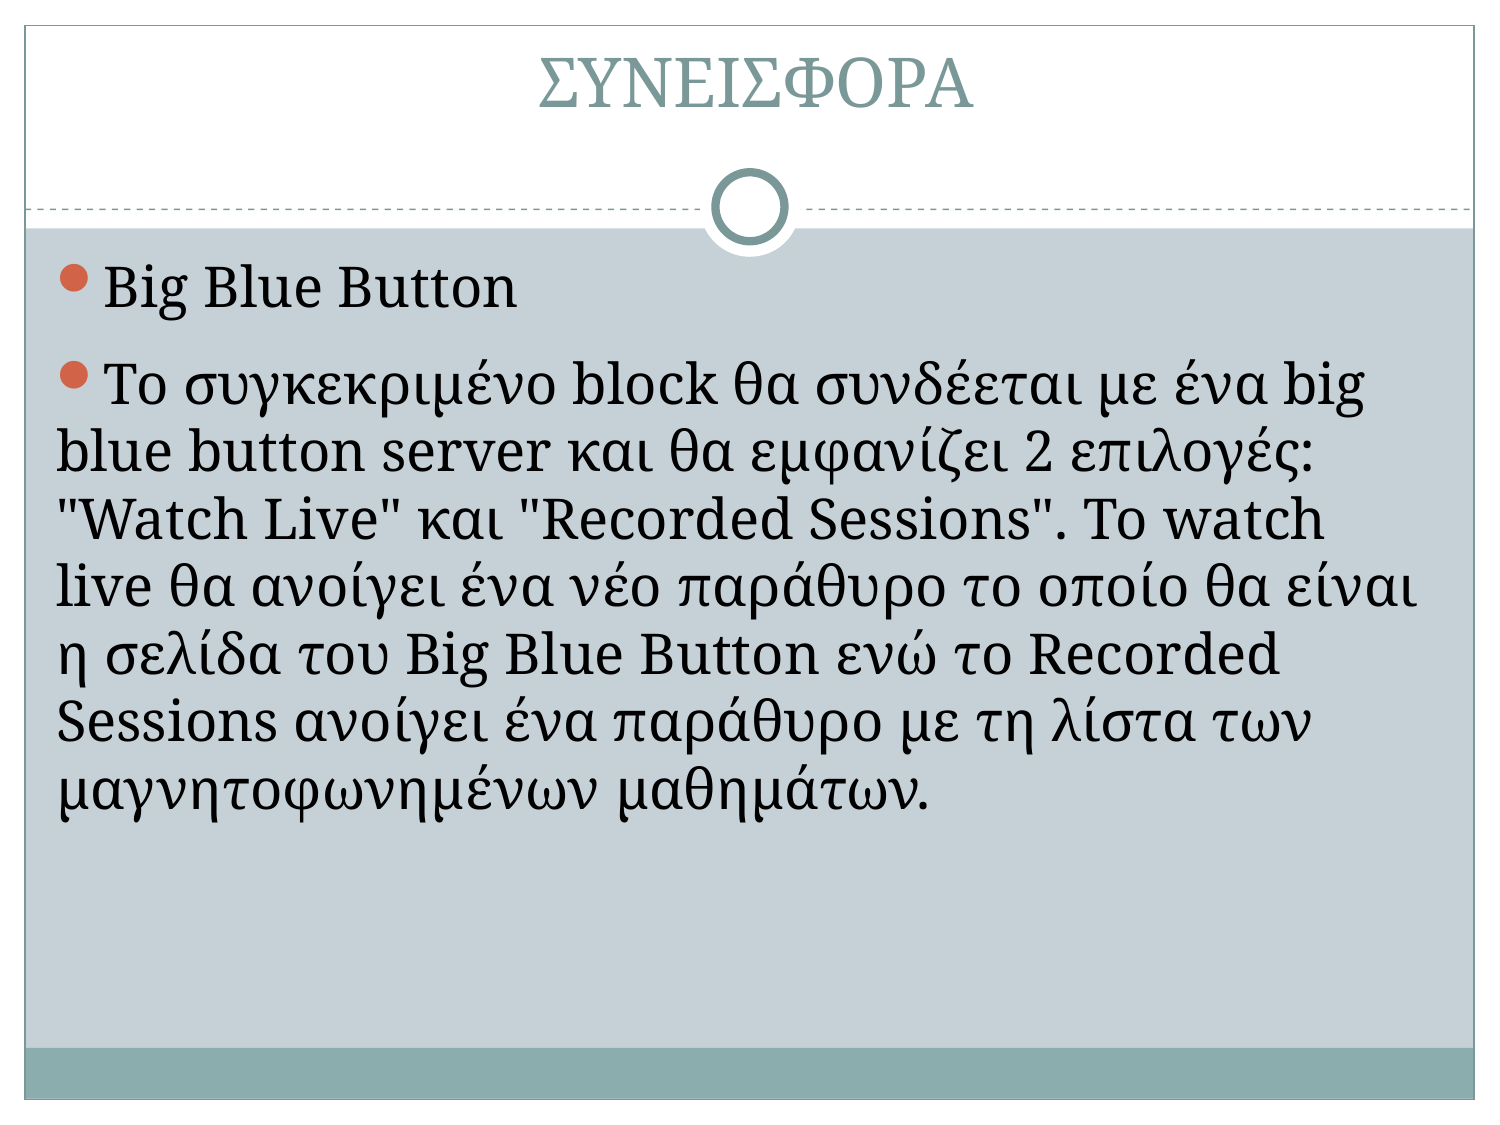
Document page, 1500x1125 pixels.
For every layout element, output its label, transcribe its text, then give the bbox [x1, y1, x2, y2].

subtitle Big Blue Button Το συγκεκριμένο block θα συνδέεται με ένα big blue button server και θα εμφανίζει 2 επιλογές: "Watch Live" και "Recorded Sessions". Το watch live θα ανοίγει ένα νέο παράθυρο το οποίο θα είναι η σελίδα του Big Blue Button ενώ το Recorded Sessions ανοίγει ένα παράθυρο με τη λίστα των μαγνητοφωνημένων μαθημάτων. [41, 243, 1447, 1047]
title ΣΥΝΕΙΣΦΟΡΑ [147, 30, 1365, 204]
